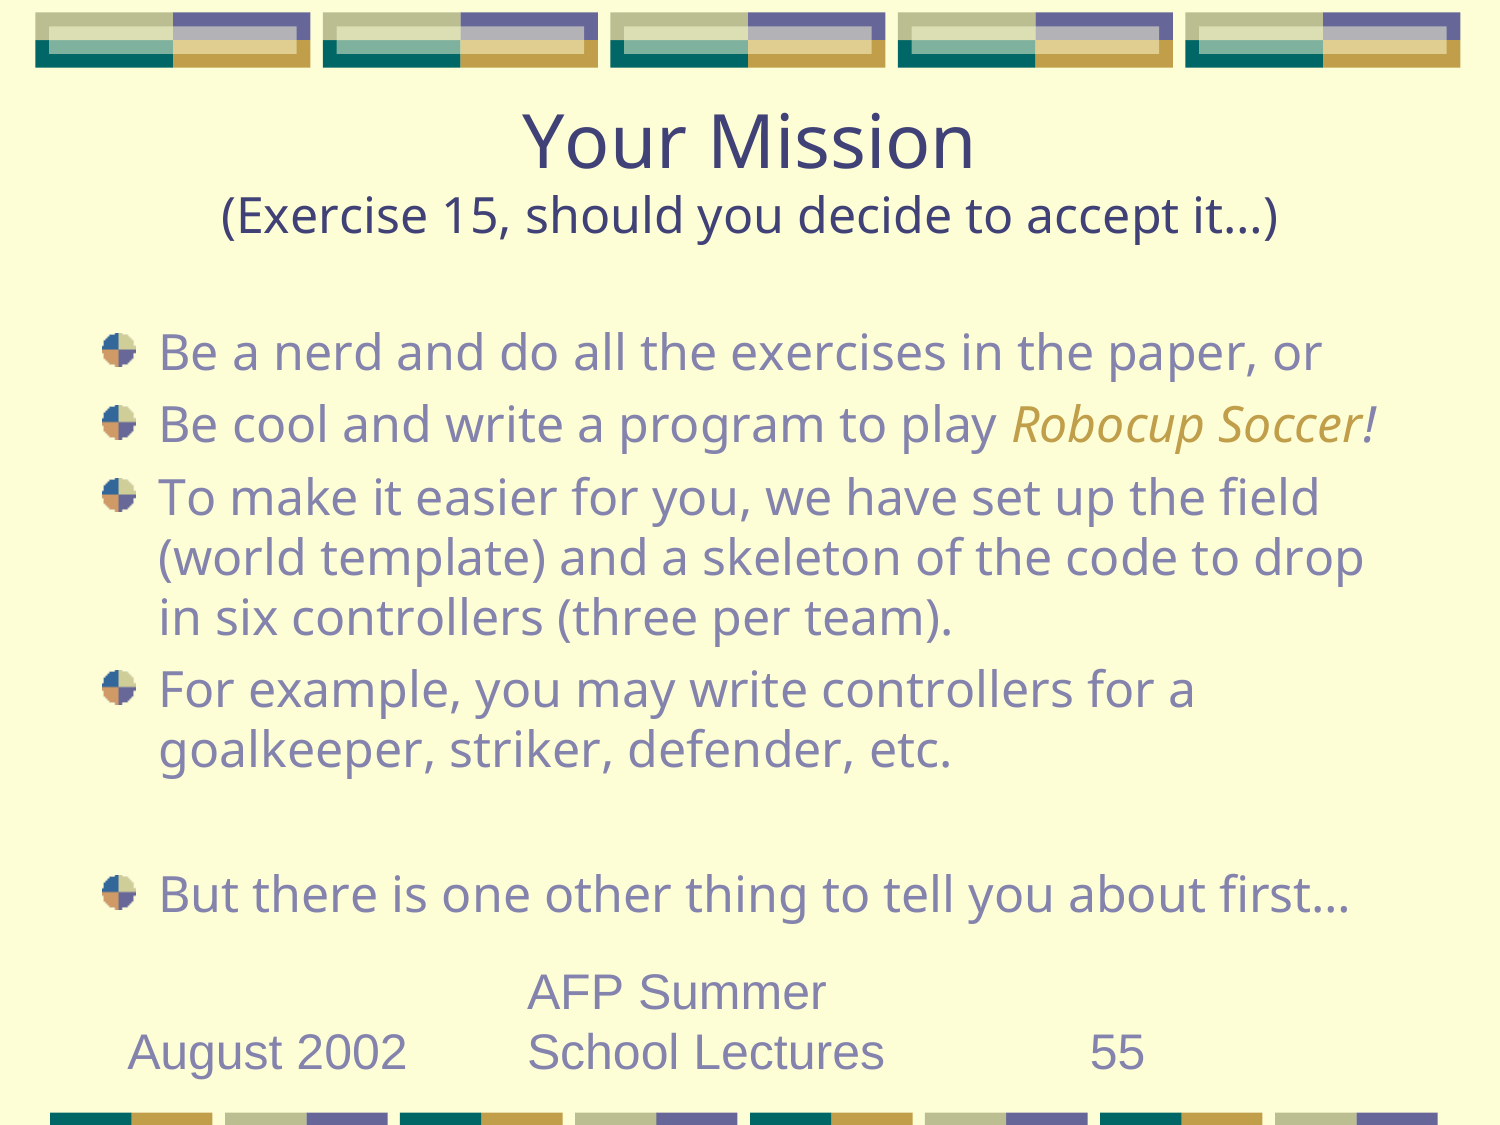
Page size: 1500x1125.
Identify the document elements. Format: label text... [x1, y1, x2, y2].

list Be a nerd and do all the exercises in the paper, or Be cool and write a program to play Robocup Soccer! To make it easier for you, we have set up the field (world template) and a skeleton of the code to drop in six controllers (three per team). For example, you may write controllers for a goalkeeper, striker, defender, etc. But there is one other thing to tell you about first… [87, 312, 1438, 963]
title Your Mission (Exercise 15, should you decide to accept it…)‏ [112, 85, 1388, 252]
